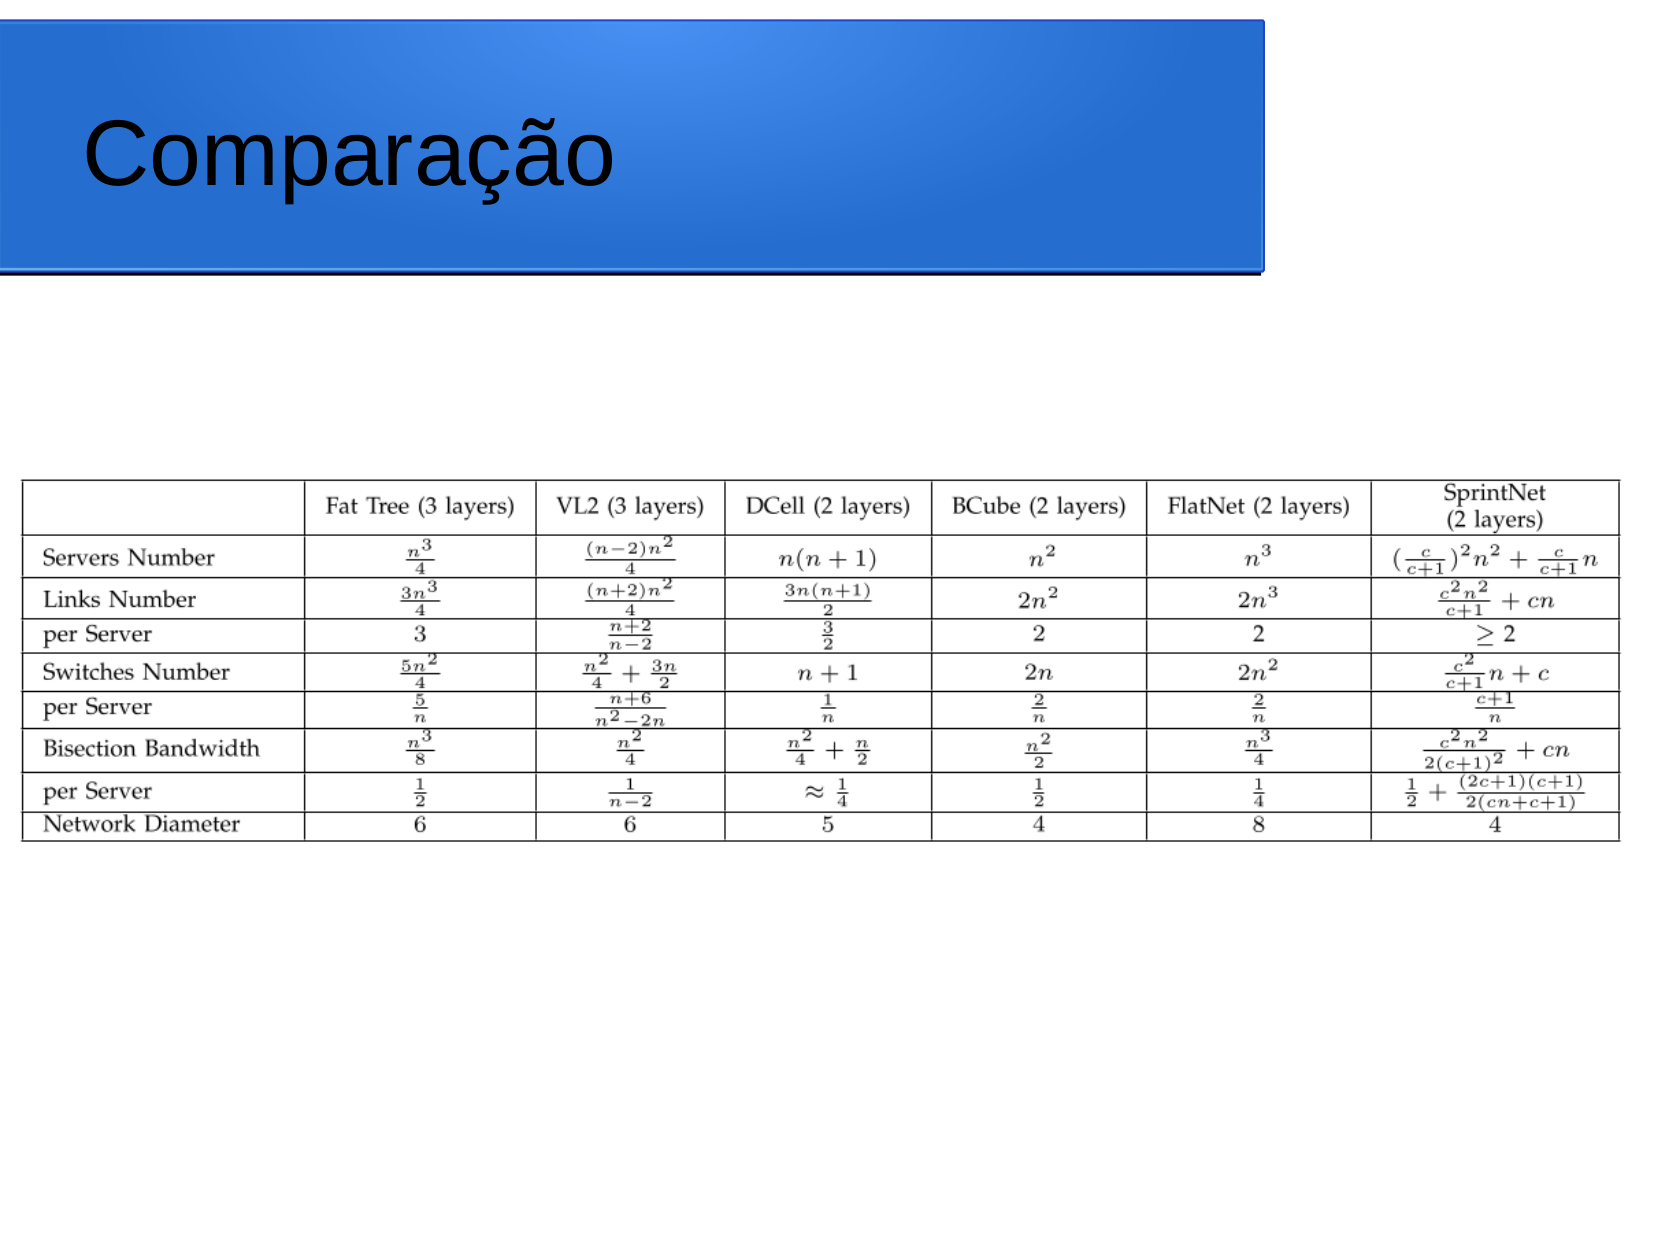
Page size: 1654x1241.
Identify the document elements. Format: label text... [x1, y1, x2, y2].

picture [18, 477, 1624, 846]
title Comparação [82, 49, 1571, 257]
